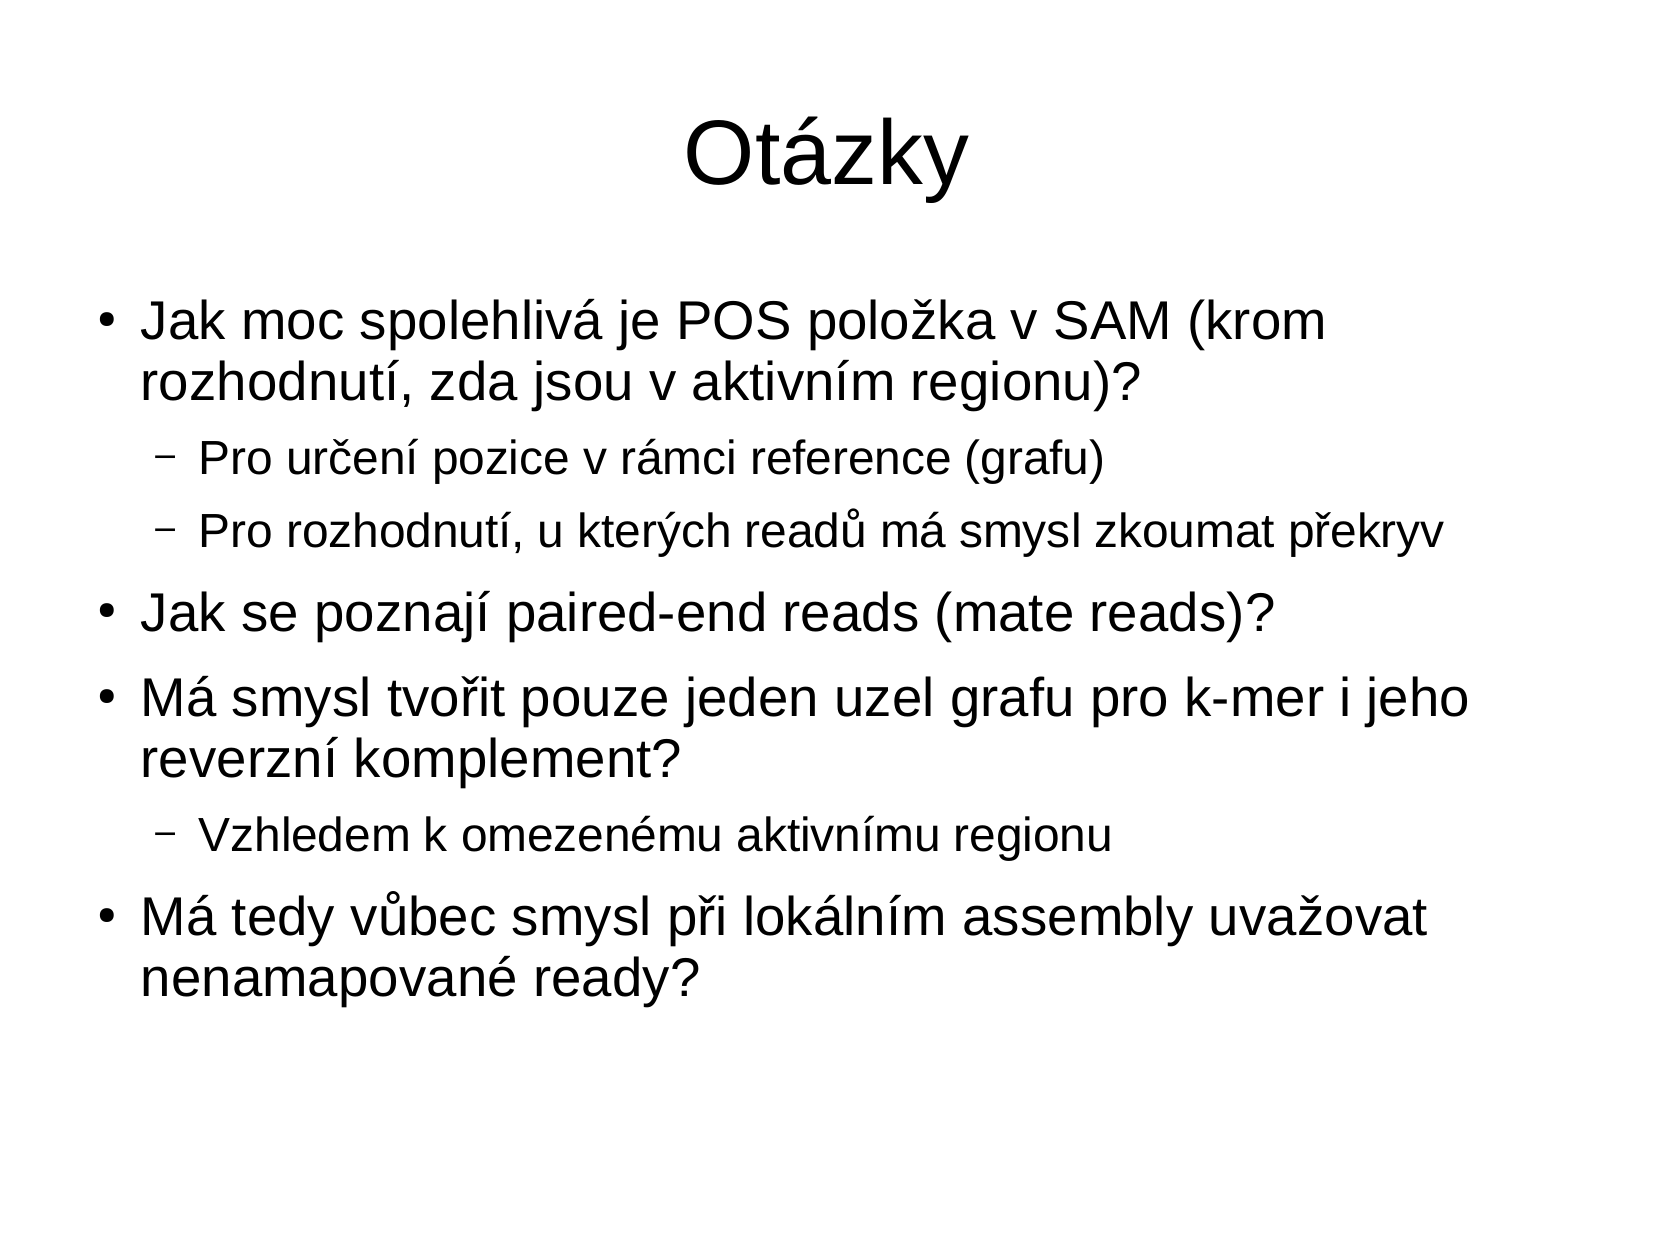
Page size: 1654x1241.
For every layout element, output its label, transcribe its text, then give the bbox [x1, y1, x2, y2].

list Jak moc spolehlivá je POS položka v SAM (krom rozhodnutí, zda jsou v aktivním regionu)? Pro určení pozice v rámci reference (grafu) Pro rozhodnutí, u kterých readů má smysl zkoumat překryv Jak se poznají paired-end reads (mate reads)? Má smysl tvořit pouze jeden uzel grafu pro k-mer i jeho reverzní komplement? Vzhledem k omezenému aktivnímu regionu Má tedy vůbec smysl při lokálním assembly uvažovat nenamapované ready? [82, 290, 1571, 1010]
title Otázky [82, 49, 1571, 257]
